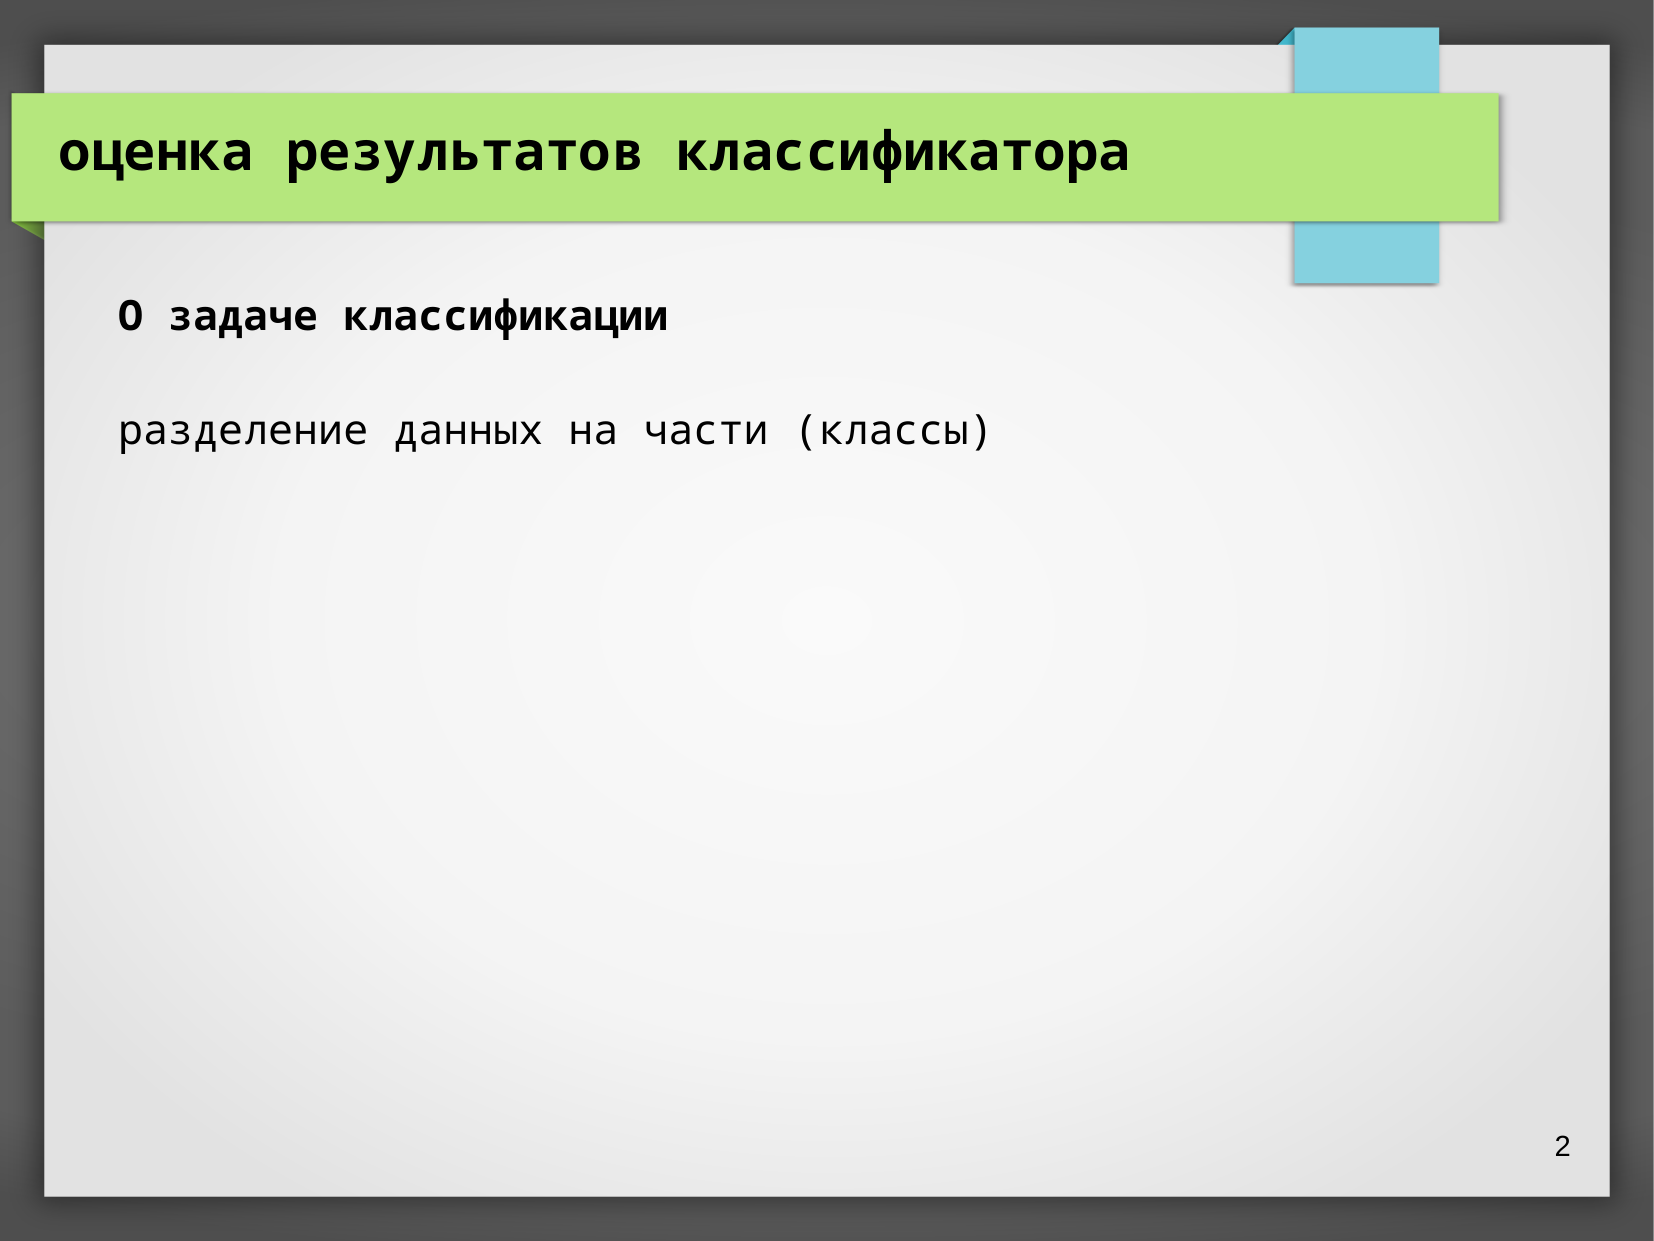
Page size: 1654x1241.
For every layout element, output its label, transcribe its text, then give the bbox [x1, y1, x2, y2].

title оценка результатов классификатора [59, 109, 1217, 189]
picture [0, 0, 1654, 1241]
subtitle О задаче классификации разделение данных на части (классы) [118, 285, 1548, 1004]
